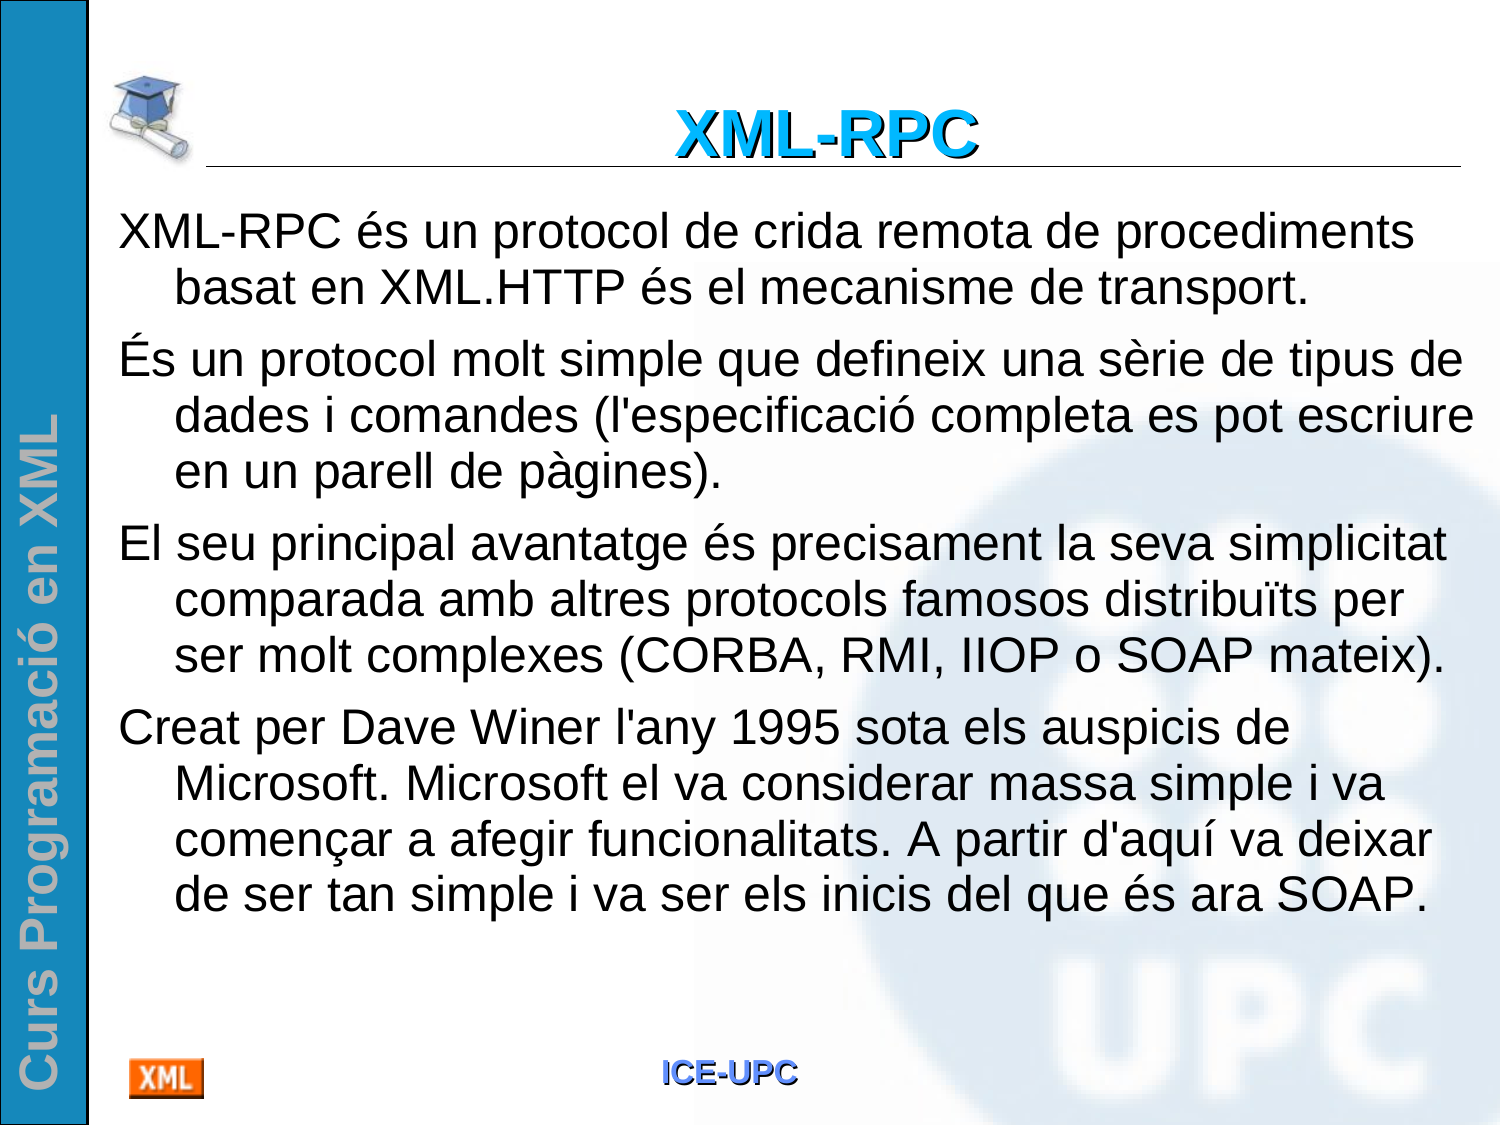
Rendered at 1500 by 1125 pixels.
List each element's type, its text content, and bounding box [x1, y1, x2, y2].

picture [129, 1060, 204, 1099]
picture [93, 61, 206, 174]
picture [734, 1060, 744, 1079]
picture [694, 262, 1500, 1125]
title XML-RPC [206, 88, 1447, 178]
list XML-RPC és un protocol de crida remota de procediments basat en XML.HTTP és el mecanisme de transport. És un protocol molt simple que defineix una sèrie de tipus de dades i comandes (l'especificació completa es pot escriure en un parell de pàgines). El seu principal avantatge és precisament la seva simplicitat comparada amb altres protocols famosos distribuïts per ser molt complexes (CORBA, RMI, IIOP o SOAP mateix). Creat per Dave Winer l'any 1995 sota els auspicis de Microsoft. Microsoft el va considerar massa simple i va començar a afegir funcionalitats. A partir d'aquí va deixar de ser tan simple i va ser els inicis del que és ara SOAP. [118, 203, 1477, 1060]
picture [759, 1066, 767, 1071]
